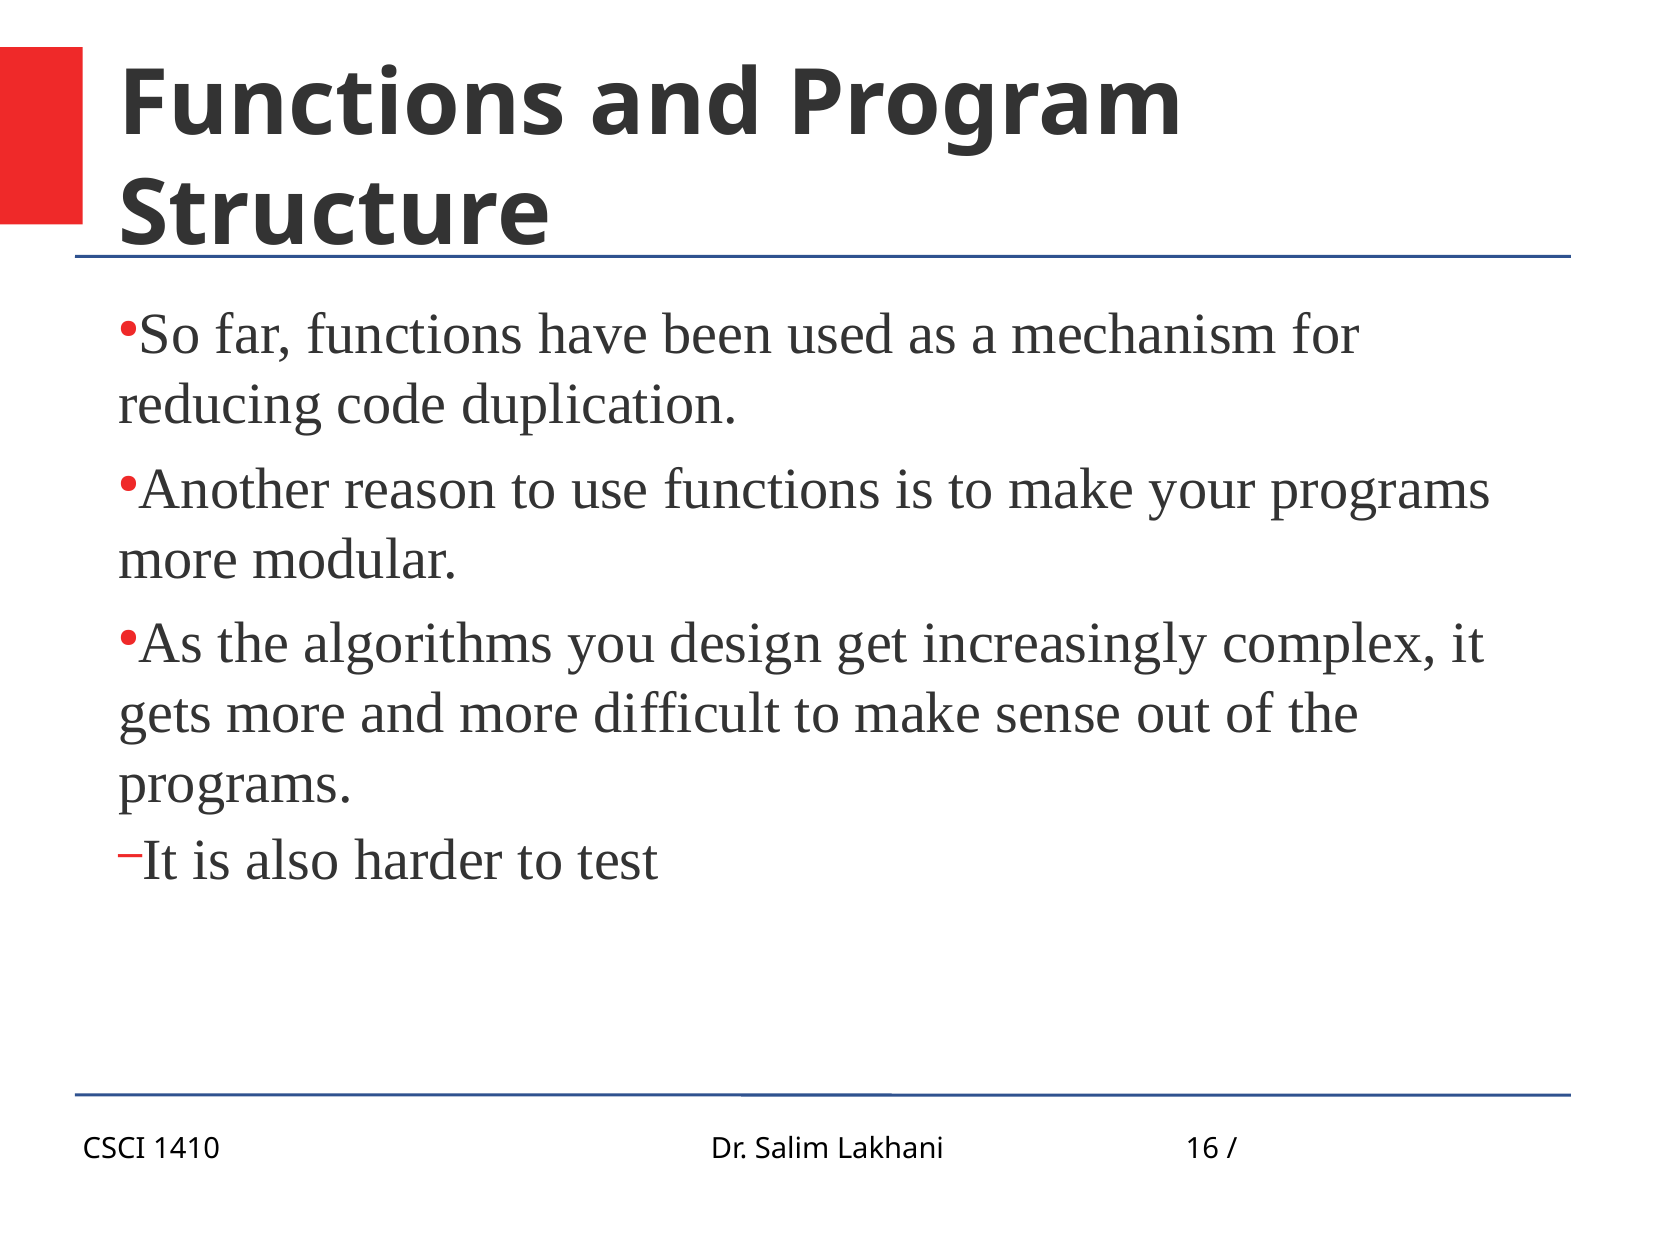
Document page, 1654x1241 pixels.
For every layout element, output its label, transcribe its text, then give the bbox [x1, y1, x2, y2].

text_box / [1185, 1129, 1571, 1216]
text_box CSCI 1410 [82, 1129, 468, 1216]
text_box Dr. Salim Lakhani [565, 1129, 1090, 1216]
list So far, functions have been used as a mechanism for reducing code duplication. Another reason to use functions is to make your programs more modular. As the algorithms you design get increasingly complex, it gets more and more difficult to make sense out of the programs. It is also harder to test [118, 295, 1536, 1080]
title Functions and Program Structure [118, 27, 1571, 278]
